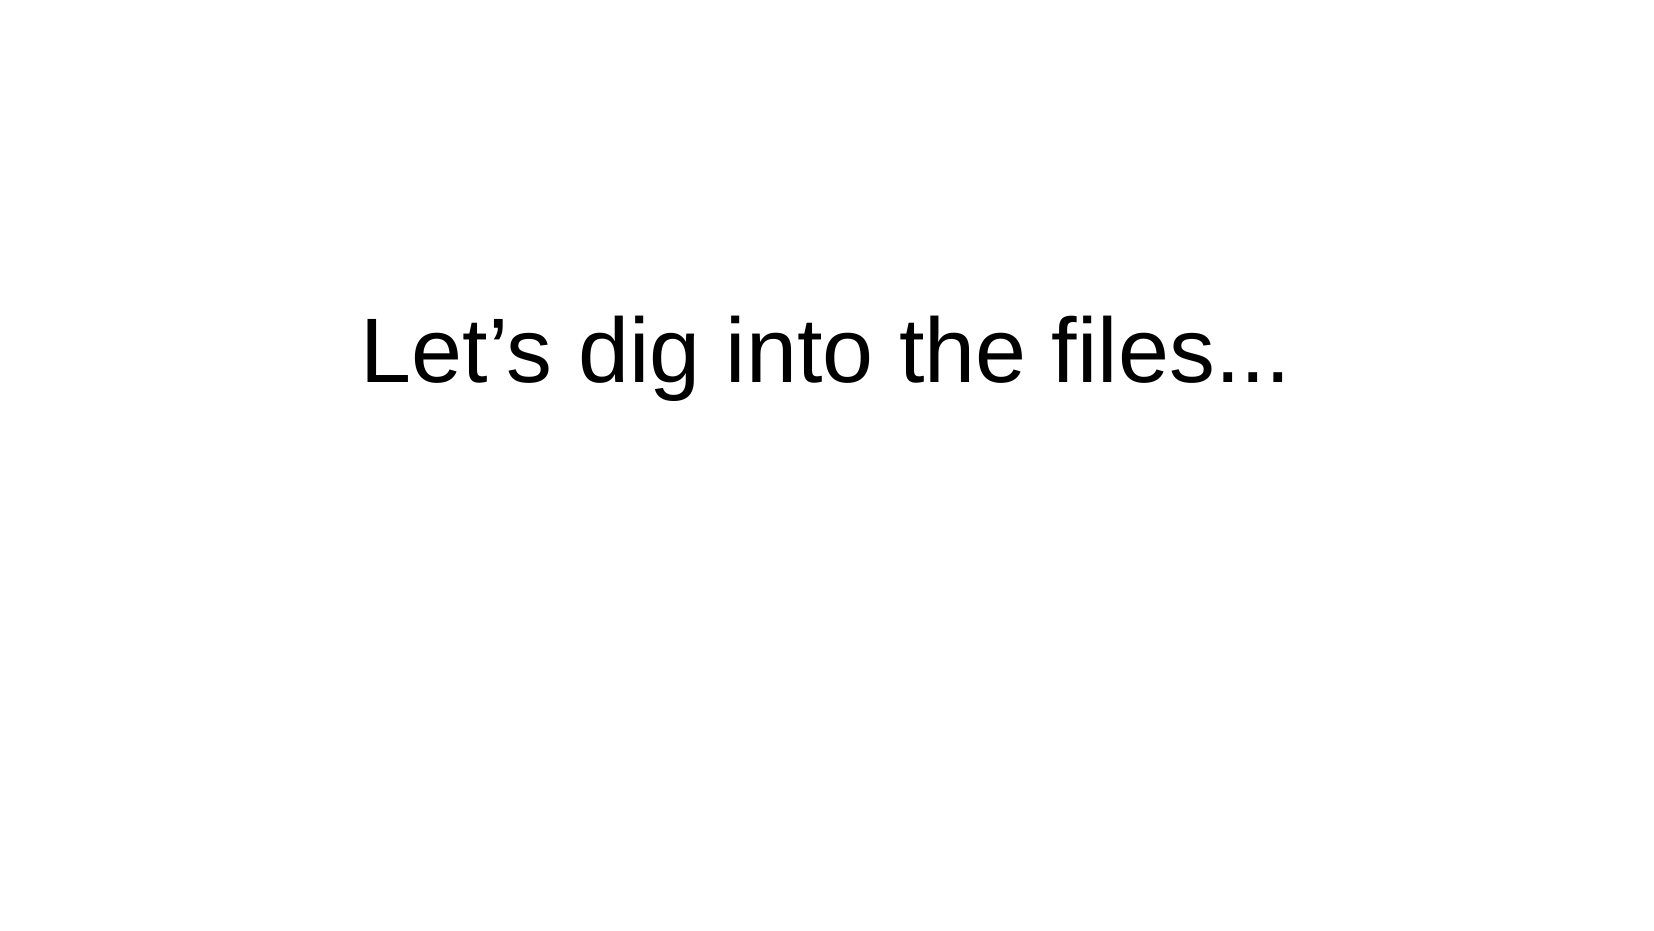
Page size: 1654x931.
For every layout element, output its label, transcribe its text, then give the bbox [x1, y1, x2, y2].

title Let’s dig into the files... [82, 273, 1571, 429]
